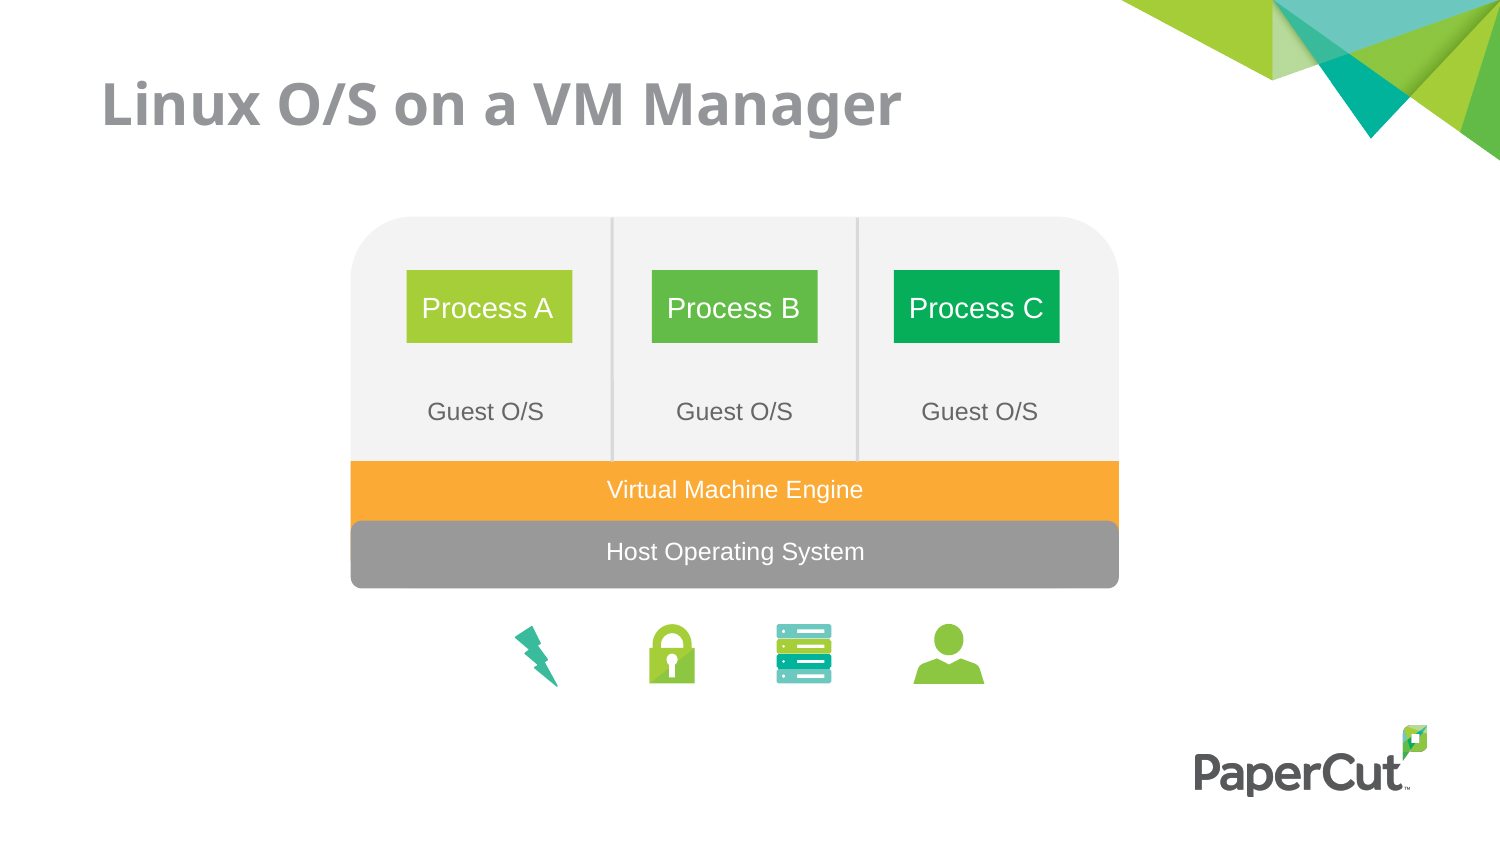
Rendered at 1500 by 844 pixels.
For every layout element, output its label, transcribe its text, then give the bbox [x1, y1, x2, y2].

text_box Virtual Machine Engine [539, 458, 933, 518]
text_box [776, 669, 832, 684]
text_box Guest O/S [399, 380, 573, 449]
text_box Process B [651, 270, 818, 343]
text_box [776, 624, 832, 654]
text_box [649, 624, 695, 684]
picture [1119, 0, 1500, 162]
text_box [934, 623, 964, 656]
text_box Host Operating System [539, 520, 933, 589]
text_box Process A [406, 270, 573, 343]
text_box Guest O/S [893, 380, 1067, 449]
text_box [913, 658, 985, 684]
text_box Guest O/S [648, 380, 822, 449]
title Linux O/S on a VM Manager [100, 67, 1214, 196]
picture [1195, 725, 1427, 797]
text_box [350, 216, 1119, 589]
text_box [515, 626, 558, 686]
text_box Process C [893, 270, 1060, 343]
